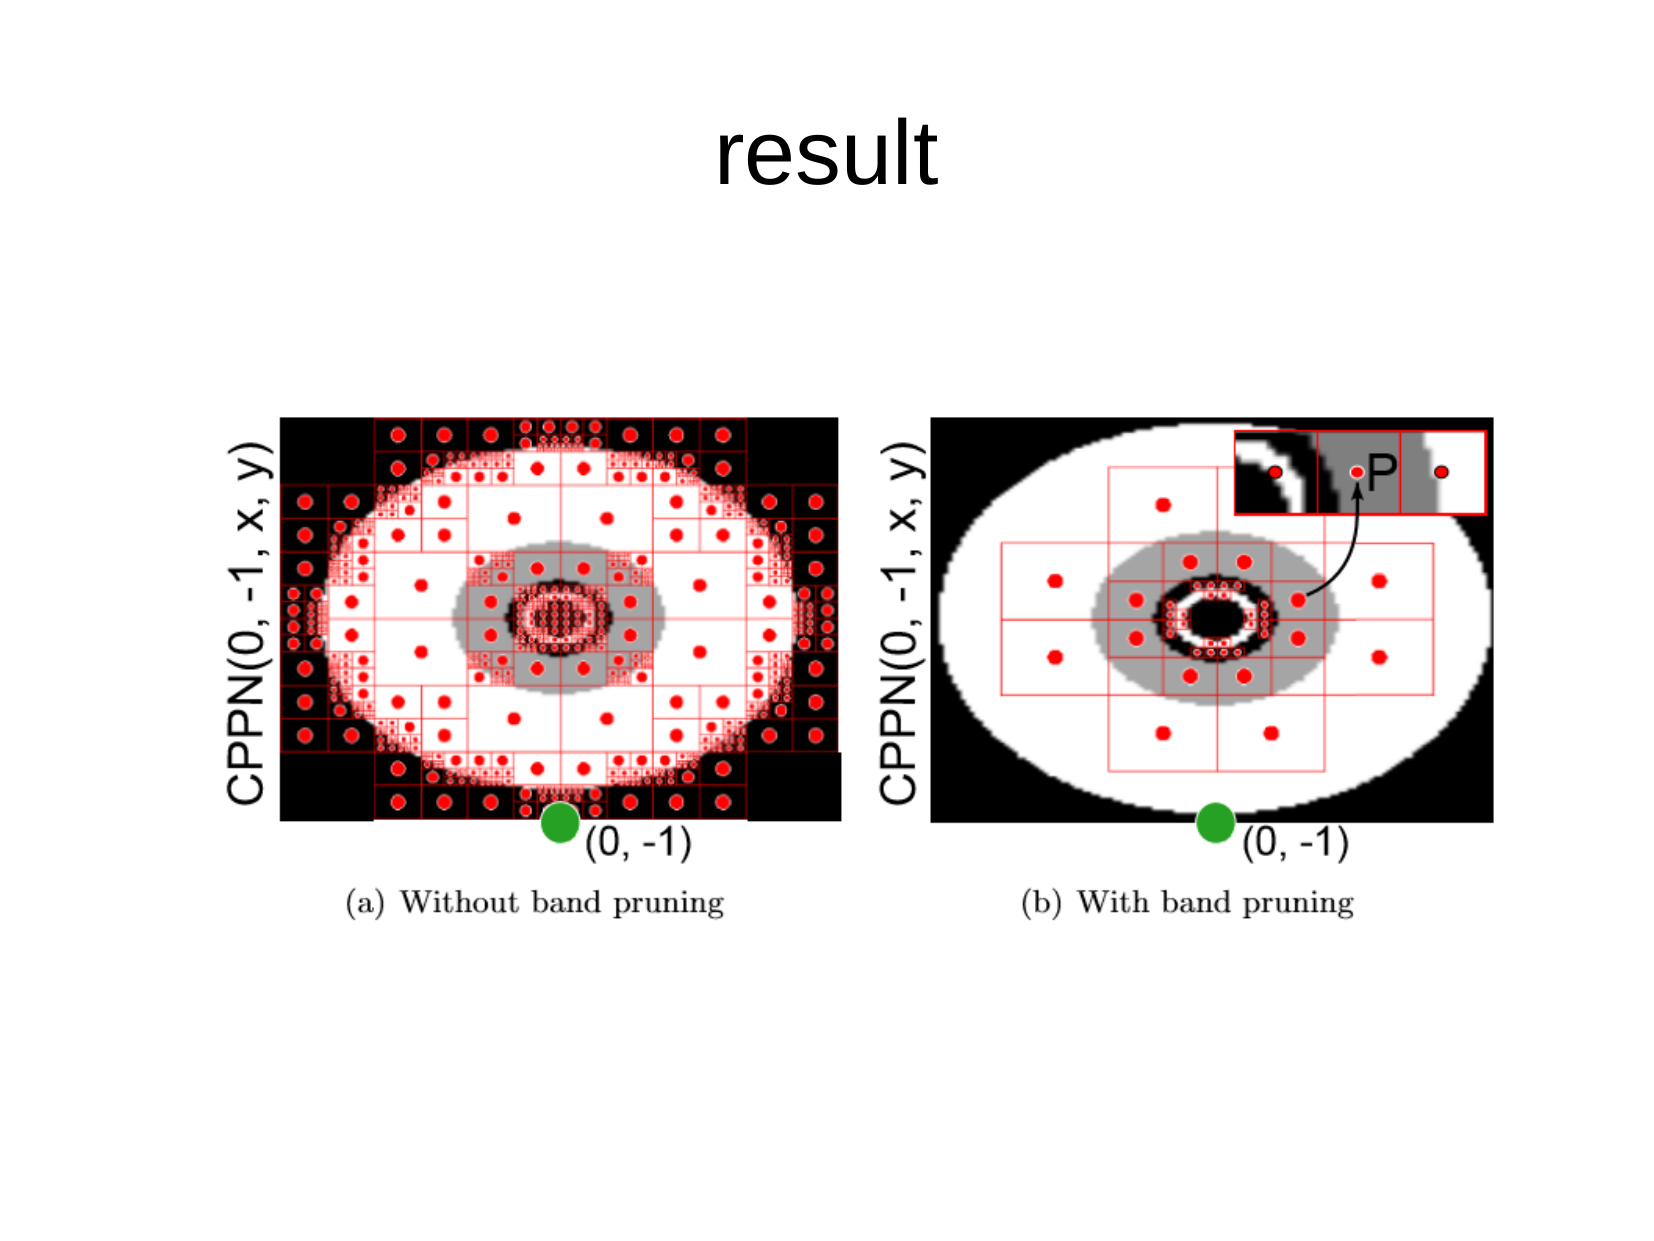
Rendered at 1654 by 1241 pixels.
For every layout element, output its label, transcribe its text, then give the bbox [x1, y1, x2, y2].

title result [82, 49, 1571, 257]
picture [141, 330, 1558, 939]
